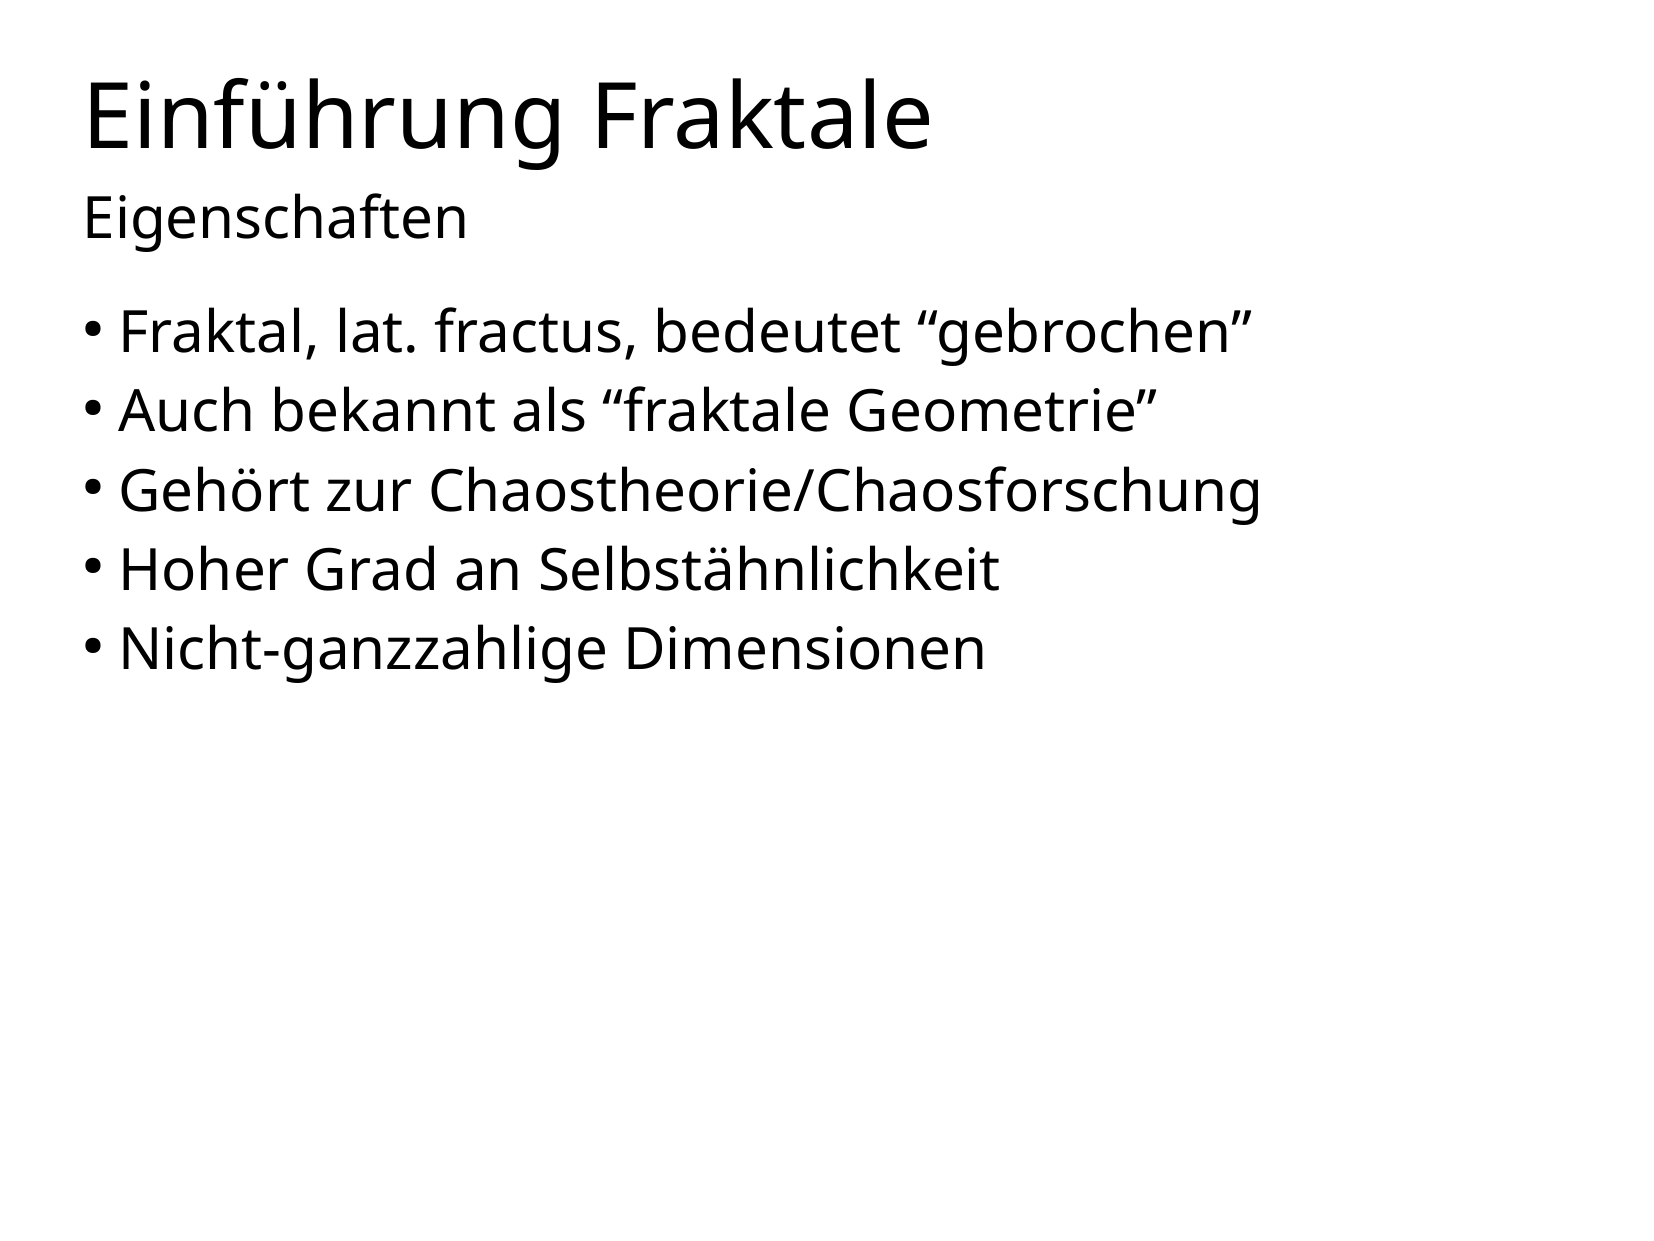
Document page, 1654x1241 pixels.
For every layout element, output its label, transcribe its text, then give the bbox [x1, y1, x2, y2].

list Fraktal, lat. fractus, bedeutet “gebrochen” Auch bekannt als “fraktale Geometrie” Gehört zur Chaostheorie/Chaosforschung Hoher Grad an Selbstähnlichkeit Nicht-ganzzahlige Dimensionen [82, 290, 1571, 1109]
title Einführung Fraktale Eigenschaften [82, 49, 1571, 257]
